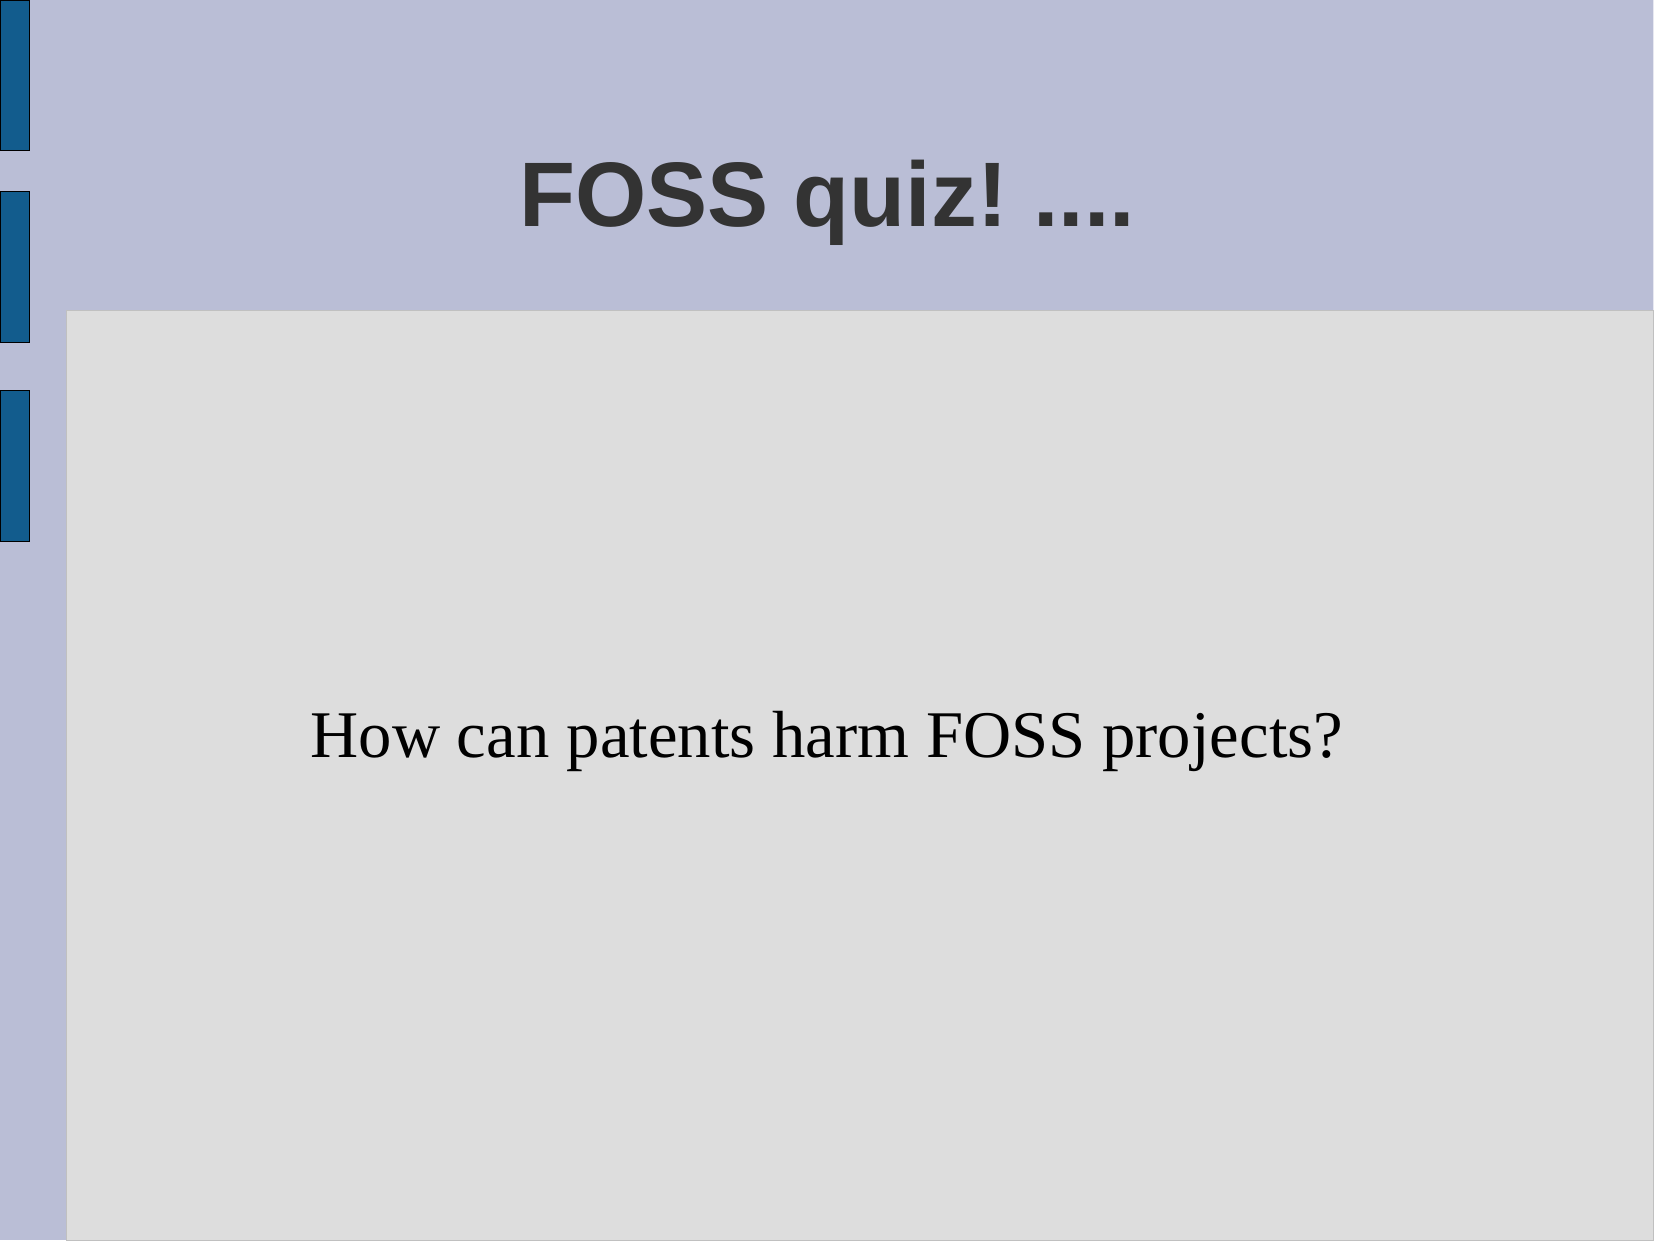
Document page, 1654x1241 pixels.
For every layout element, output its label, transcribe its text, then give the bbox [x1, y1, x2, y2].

title FOSS quiz! .... [121, 98, 1534, 291]
subtitle How can patents harm FOSS projects? [121, 352, 1534, 1119]
